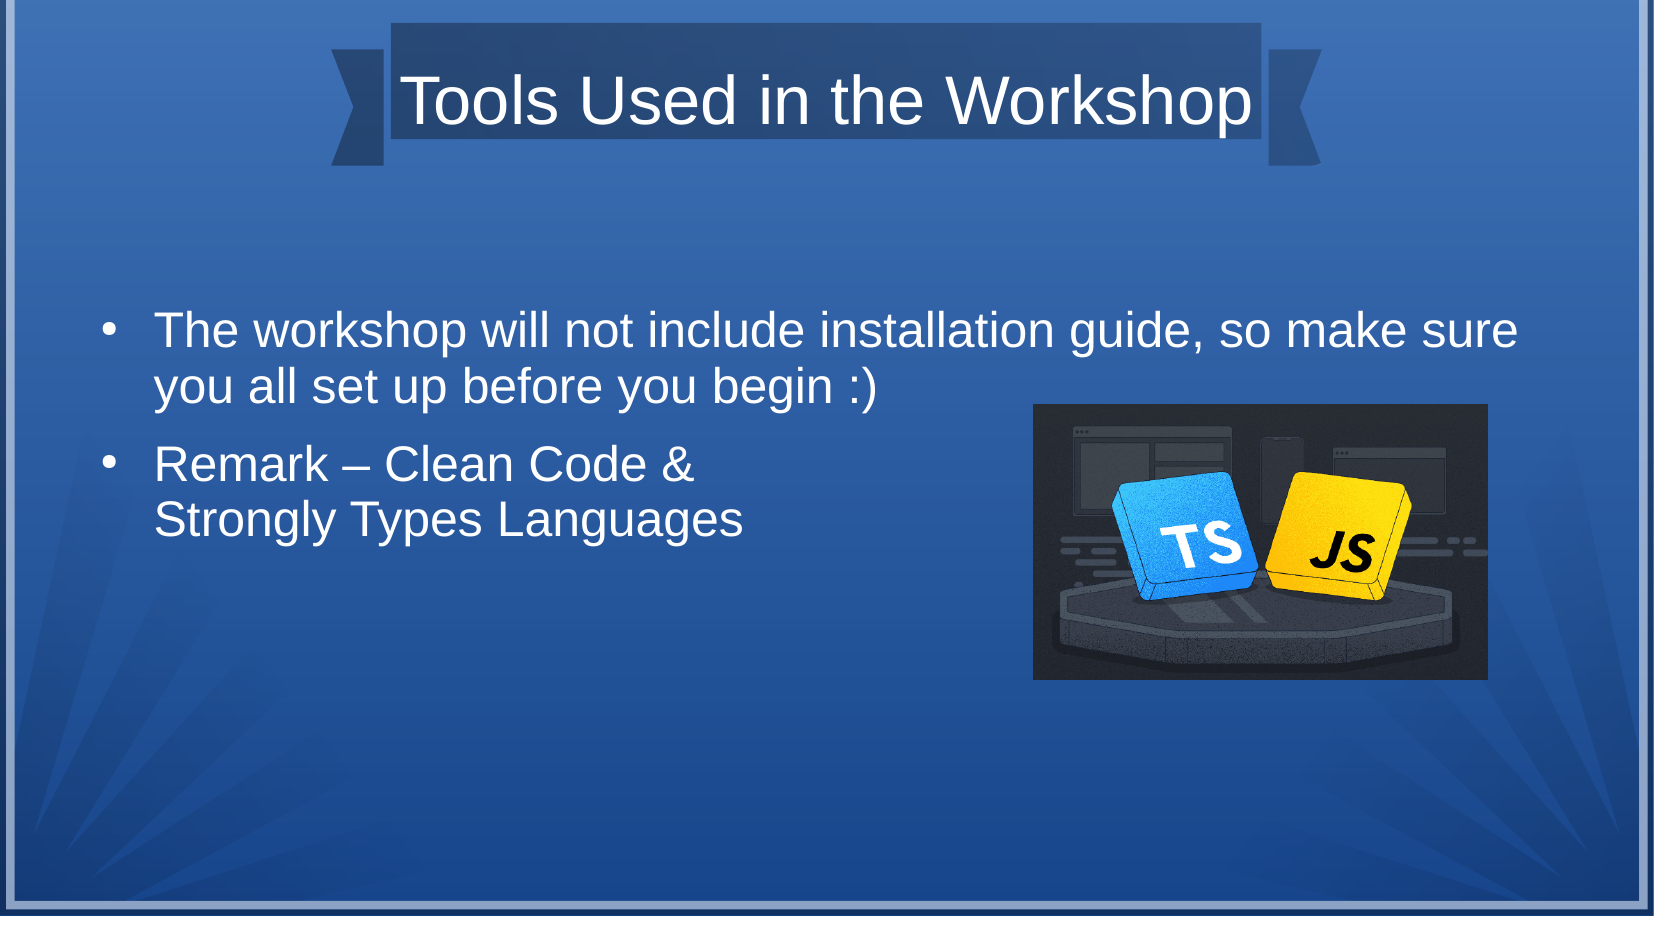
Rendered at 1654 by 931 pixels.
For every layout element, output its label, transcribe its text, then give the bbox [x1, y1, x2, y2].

title Tools Used in the Workshop [383, 23, 1270, 178]
picture [1033, 404, 1488, 680]
list The workshop will not include installation guide, so make sure you all set up before you begin :) Remark – Clean Code & Strongly Types Languages [82, 224, 1571, 848]
